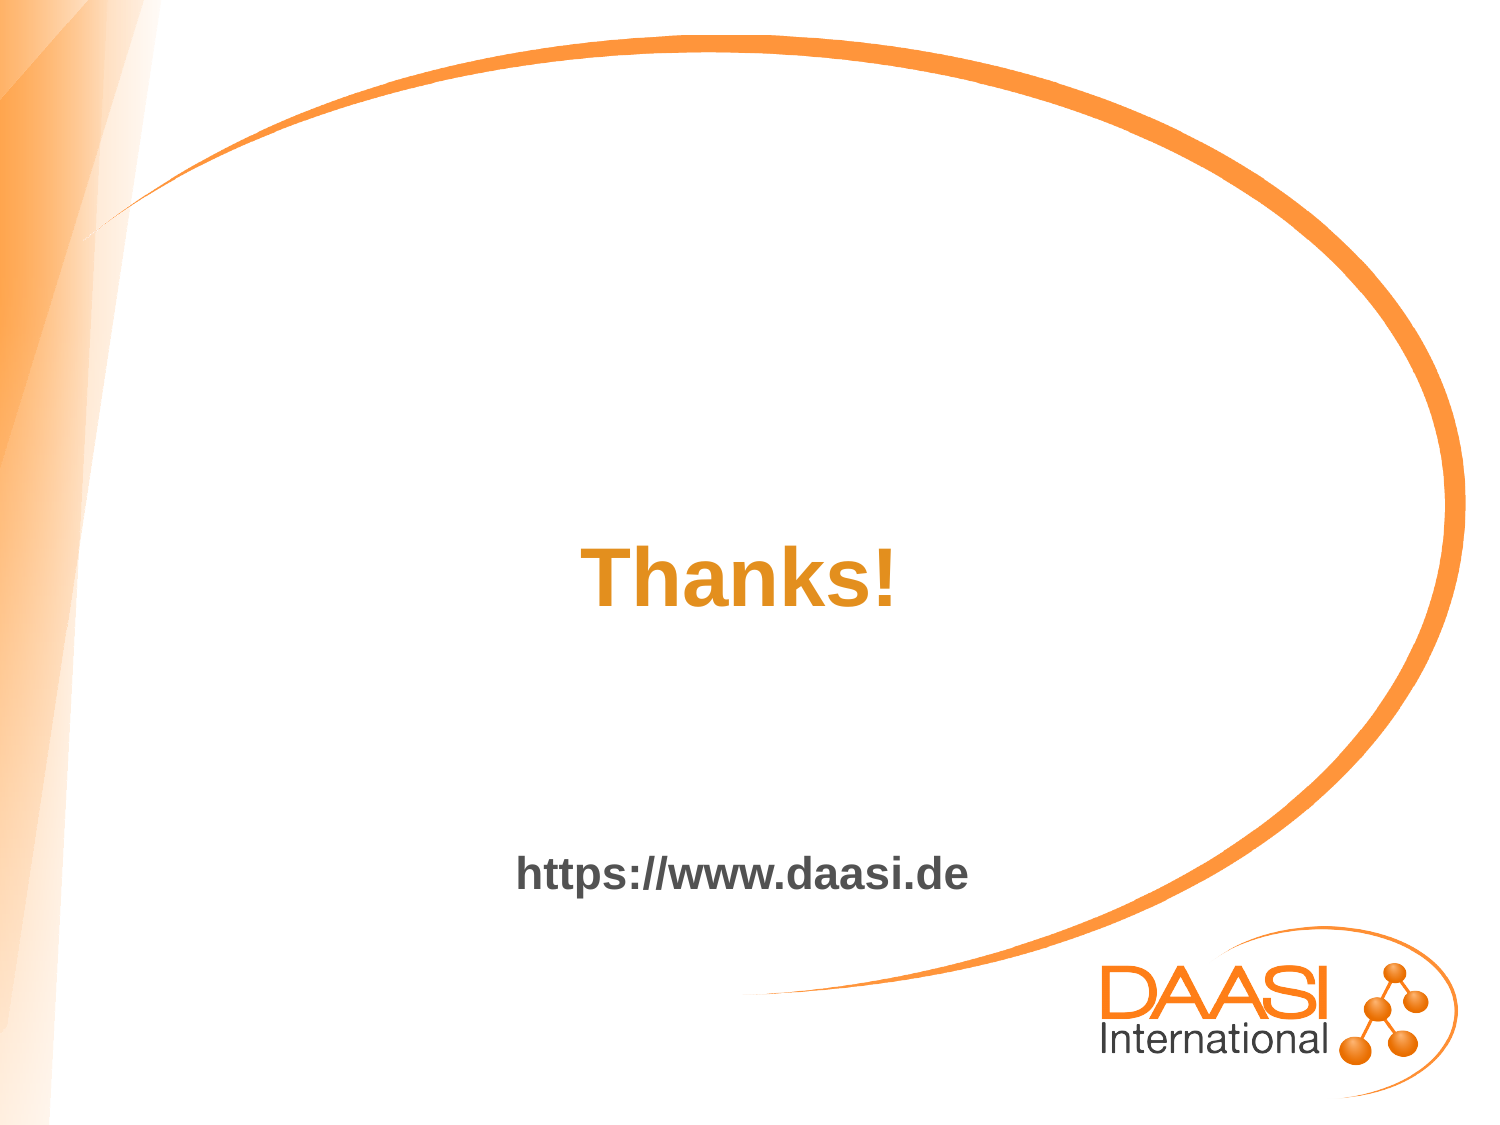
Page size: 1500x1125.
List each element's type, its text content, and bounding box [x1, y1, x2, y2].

title https://www.daasi.de [179, 779, 1306, 968]
title Thanks! [177, 484, 1303, 673]
picture [0, 35, 1500, 1099]
